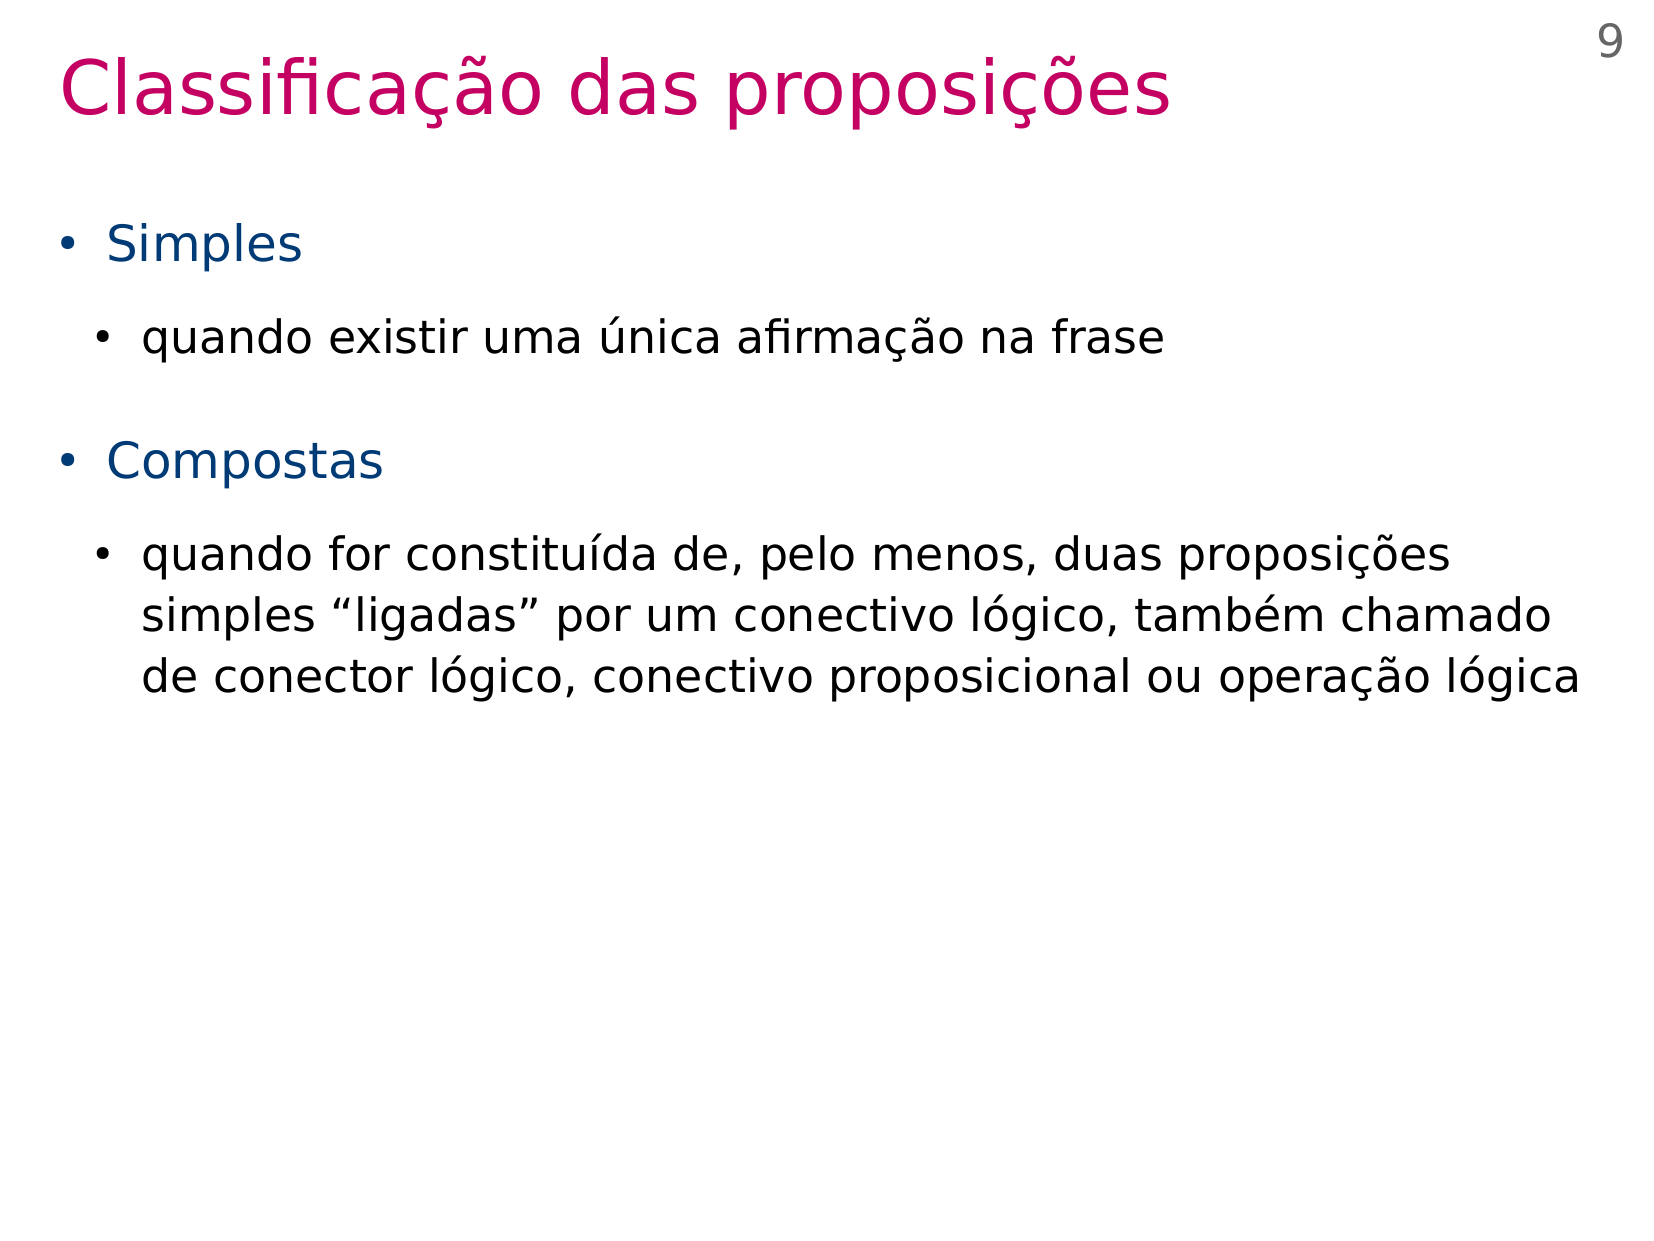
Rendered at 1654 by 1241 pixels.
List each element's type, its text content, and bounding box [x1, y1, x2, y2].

list Simples quando existir uma única afirmação na frase Compostas quando for constituída de, pelo menos, duas proposições simples “ligadas” por um conectivo lógico, também chamado de conector lógico, conectivo proposicional ou operação lógica [59, 206, 1625, 1211]
title Classificação das proposições [59, 29, 1595, 148]
